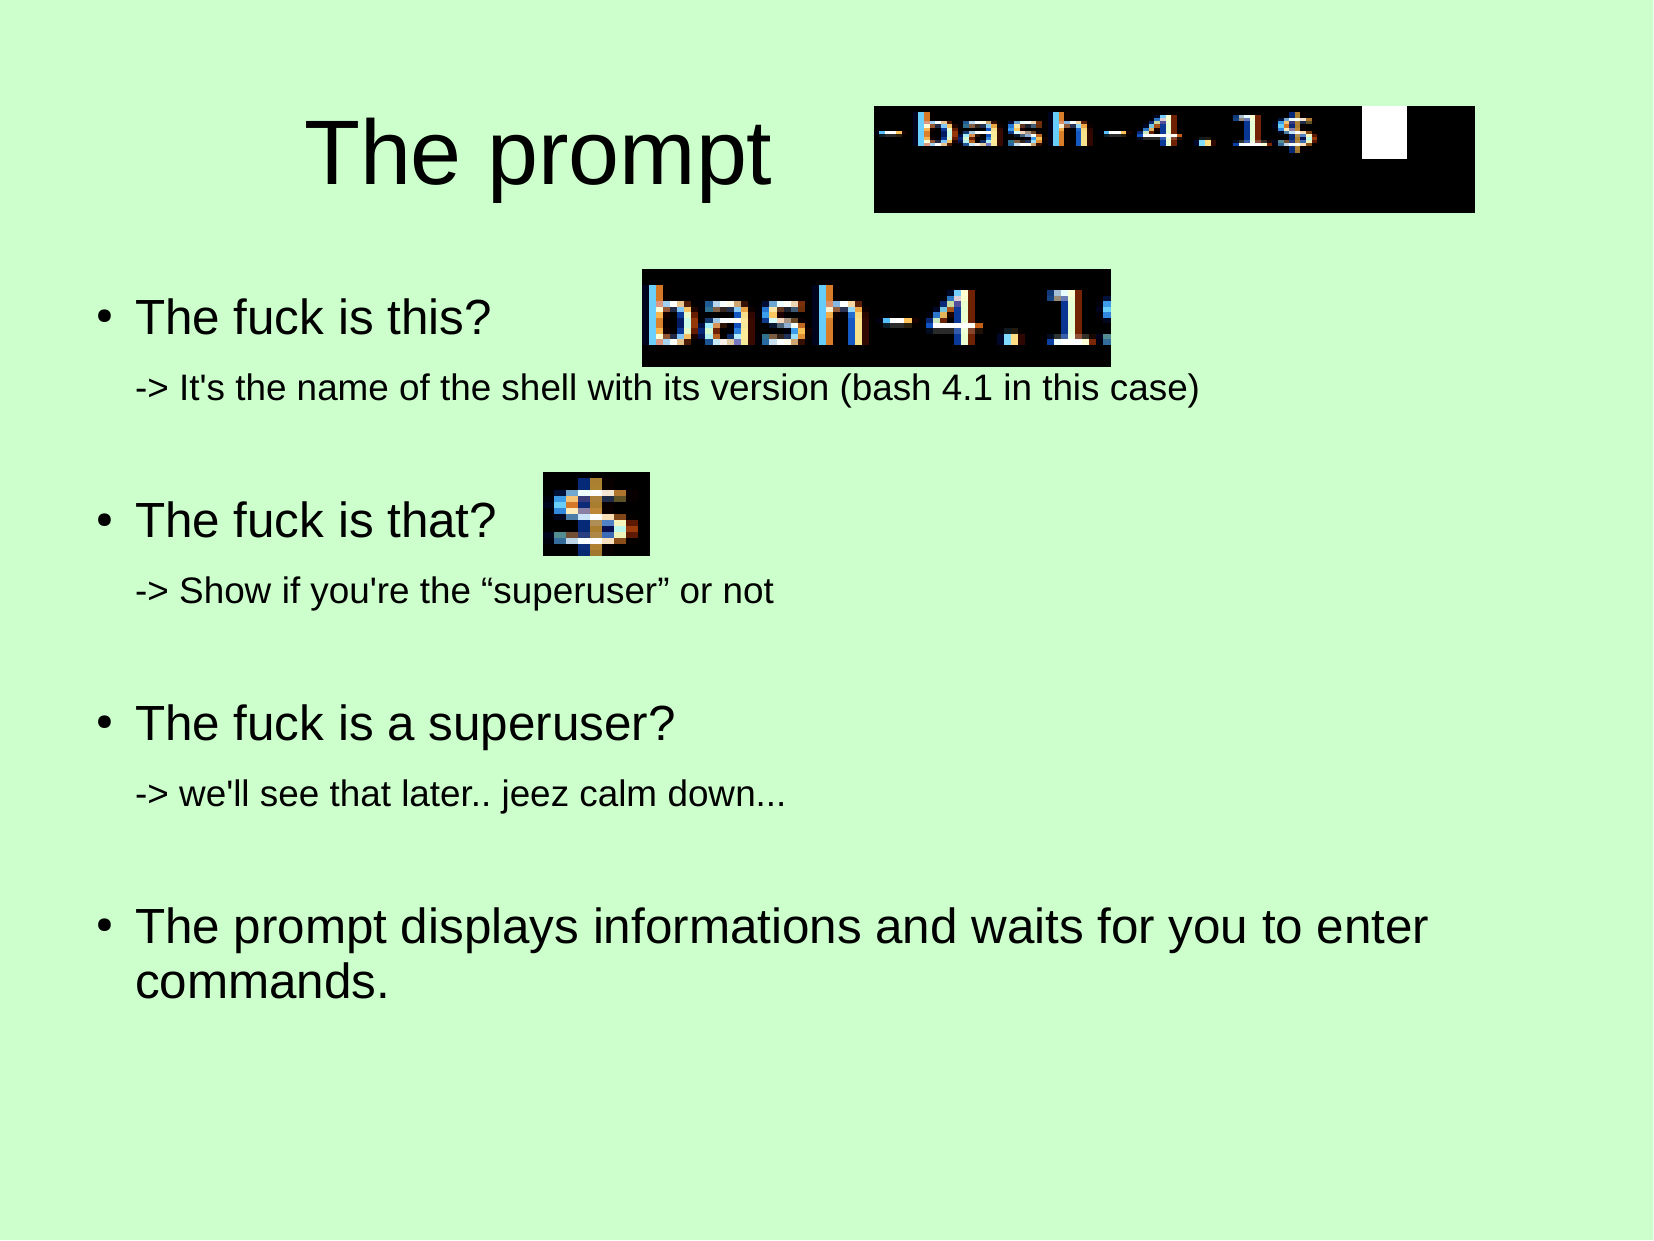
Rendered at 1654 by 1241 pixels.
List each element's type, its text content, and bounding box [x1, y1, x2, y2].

picture [642, 269, 1111, 367]
list The fuck is this? -> It's the name of the shell with its version (bash 4.1 in this case) The fuck is that? -> Show if you're the “superuser” or not The fuck is a superuser? -> we'll see that later.. jeez calm down... The prompt displays informations and waits for you to enter commands. [82, 290, 1571, 1010]
picture [543, 472, 650, 556]
title The prompt [82, 49, 1571, 257]
picture [874, 106, 1475, 213]
